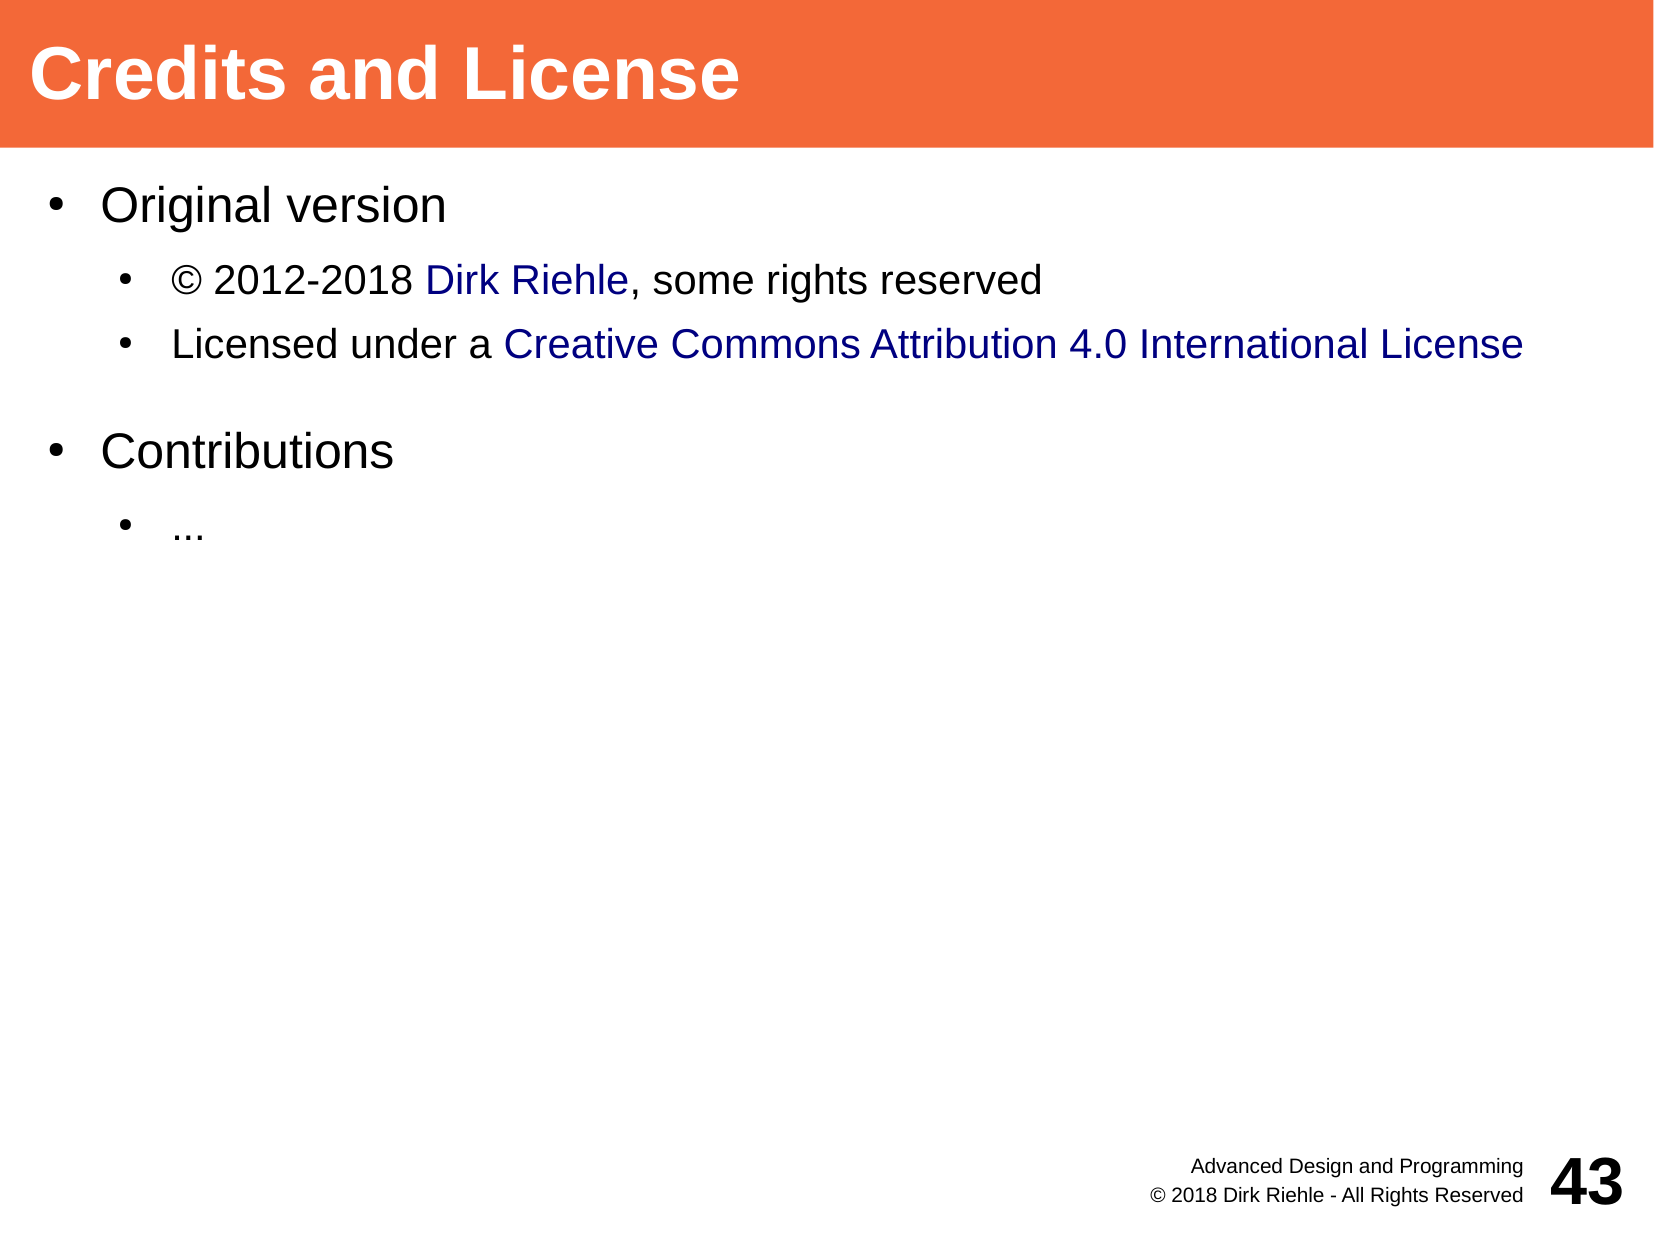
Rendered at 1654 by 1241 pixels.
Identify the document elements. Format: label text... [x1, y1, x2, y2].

list Original version © 2012-2018 Dirk Riehle, some rights reserved Licensed under a Creative Commons Attribution 4.0 International License Contributions ... [29, 177, 1625, 1063]
title Credits and License [0, 0, 1654, 148]
